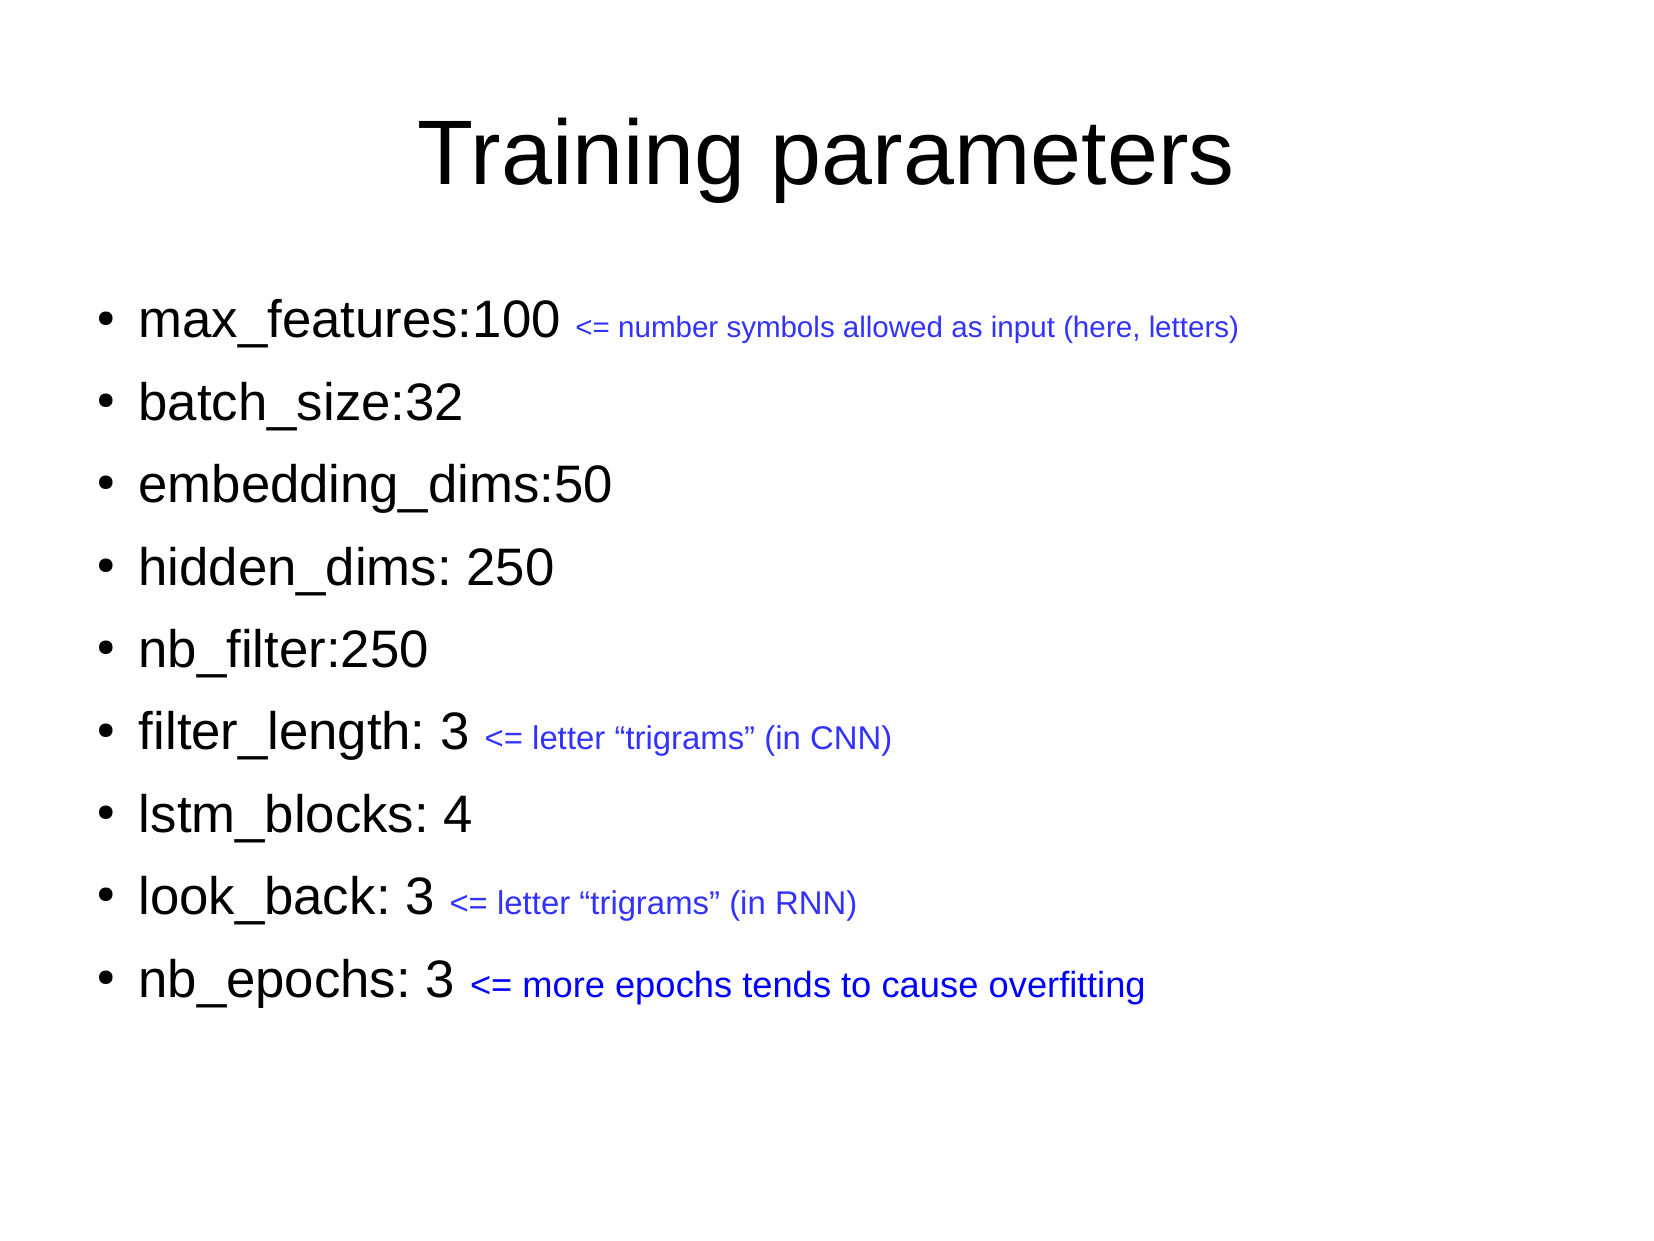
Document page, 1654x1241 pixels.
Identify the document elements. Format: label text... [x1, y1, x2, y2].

list max_features:100 <= number symbols allowed as input (here, letters) batch_size:32 embedding_dims:50 hidden_dims: 250 nb_filter:250 filter_length: 3 <= letter “trigrams” (in CNN) lstm_blocks: 4 look_back: 3 <= letter “trigrams” (in RNN) nb_epochs: 3 <= more epochs tends to cause overfitting [82, 290, 1571, 1010]
title Training parameters [82, 49, 1571, 257]
